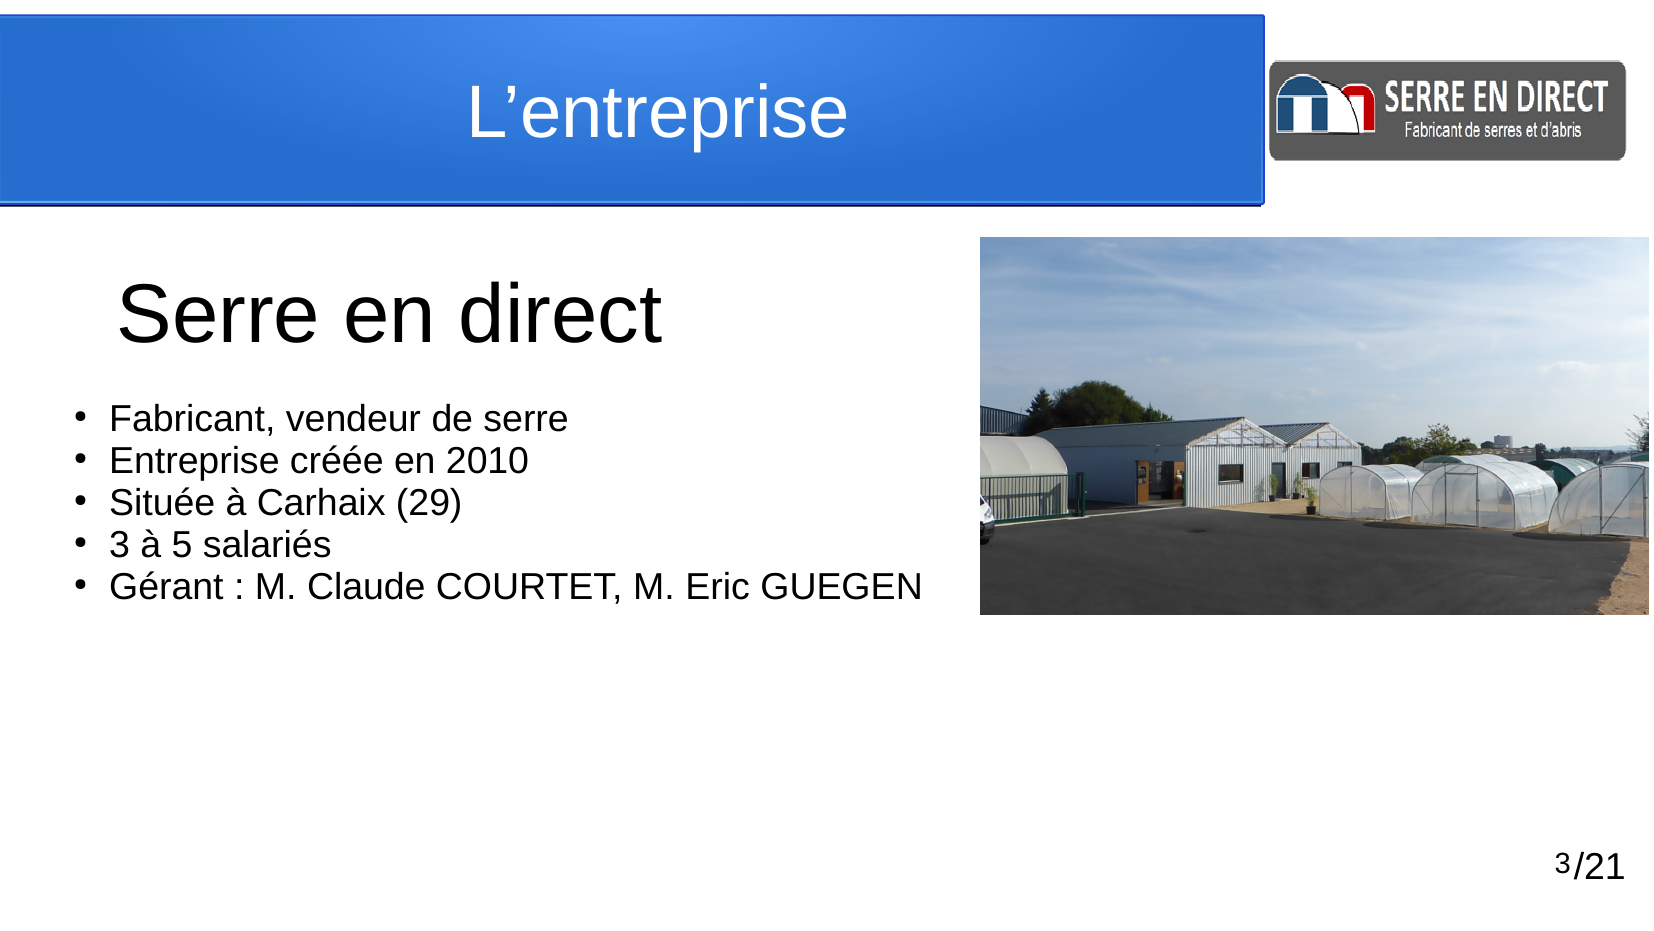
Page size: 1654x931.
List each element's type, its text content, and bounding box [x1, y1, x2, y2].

text_box Fabricant, vendeur de serre Entreprise créée en 2010 Située à Carhaix (29) 3 à 5 salariés Gérant : M. Claude COURTET, M. Eric GUEGEN [59, 389, 1004, 657]
title L’entreprise [82, 35, 1235, 189]
text_box Serre en direct [94, 259, 686, 368]
picture [980, 237, 1649, 615]
text_box /21 [1559, 838, 1654, 898]
picture [1263, 58, 1630, 166]
